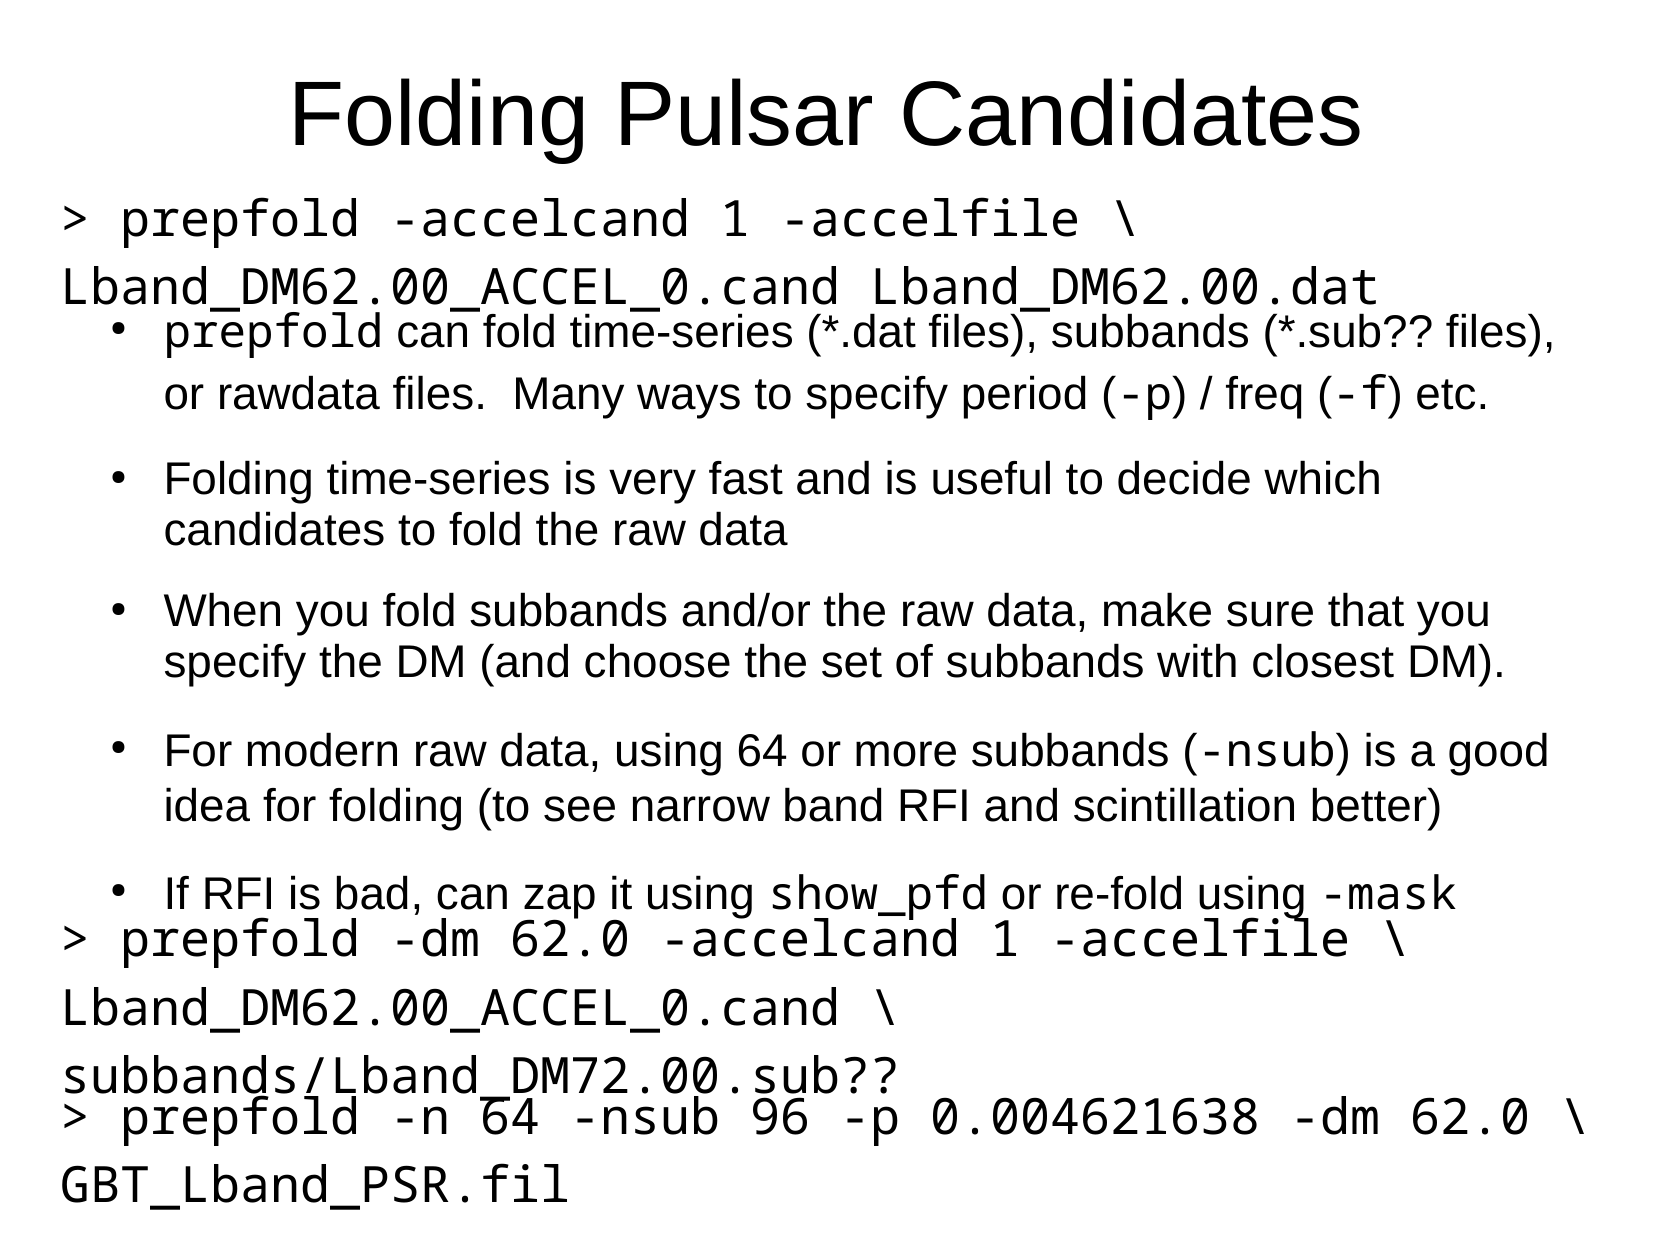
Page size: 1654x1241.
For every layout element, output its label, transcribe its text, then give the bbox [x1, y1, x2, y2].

list prepfold can fold time-series (*.dat files), subbands (*.sub?? files), or rawdata files. Many ways to specify period (-p) / freq (-f) etc. Folding time-series is very fast and is useful to decide which candidates to fold the raw data When you fold subbands and/or the raw data, make sure that you specify the DM (and choose the set of subbands with closest DM). For modern raw data, using 64 or more subbands (-nsub) is a good idea for folding (to see narrow band RFI and scintillation better) If RFI is bad, can zap it using show_pfd or re-fold using -mask [92, 298, 1562, 879]
list > prepfold -accelcand 1 -accelfile \ Lband_DM62.00_ACCEL_0.cand Lband_DM62.00.dat [0, 173, 1634, 308]
title Folding Pulsar Candidates [82, 41, 1571, 173]
list > prepfold -dm 62.0 -accelcand 1 -accelfile \ Lband_DM62.00_ACCEL_0.cand \ subbands/Lband_DM72.00.sub?? [0, 894, 1634, 1029]
list > prepfold -n 64 -nsub 96 -p 0.004621638 -dm 62.0 \ GBT_Lband_PSR.fil [0, 1071, 1634, 1206]
